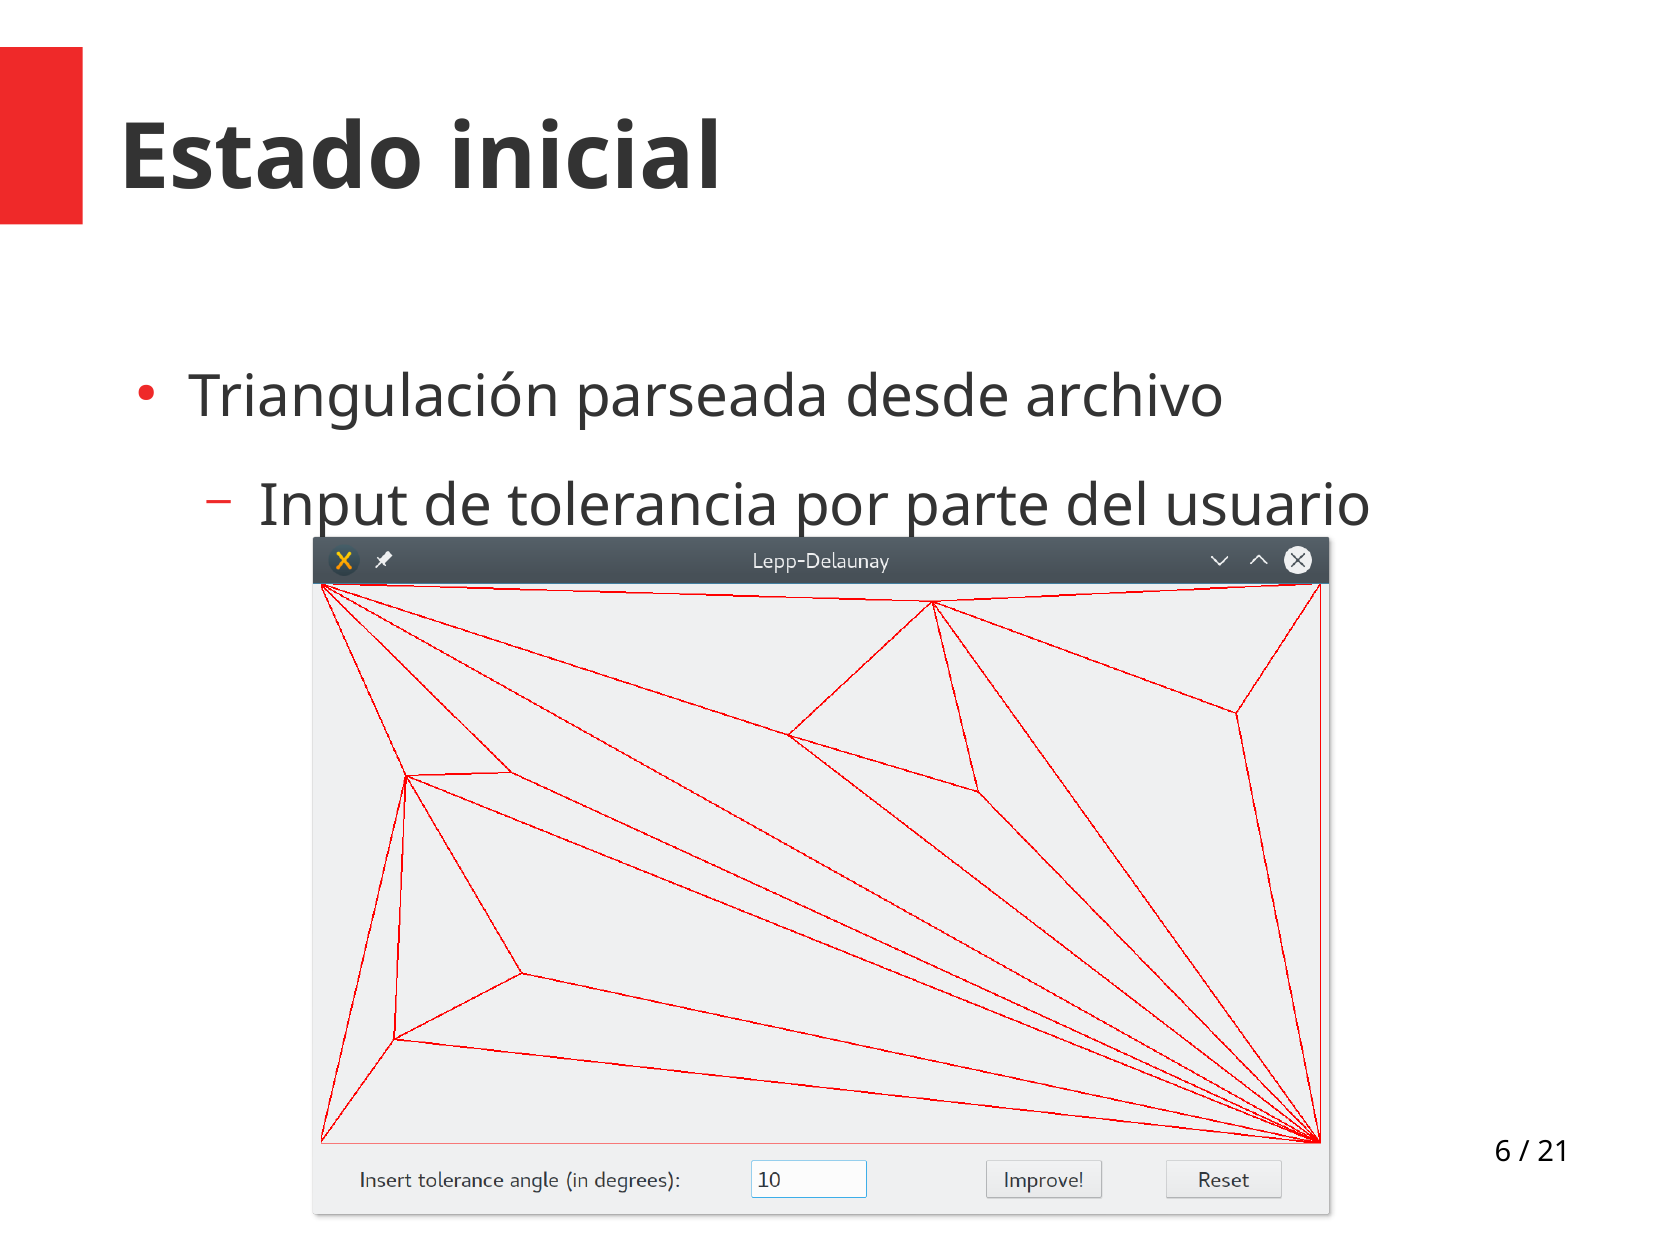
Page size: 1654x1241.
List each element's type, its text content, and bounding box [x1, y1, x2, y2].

picture [307, 531, 1339, 1224]
title Estado inicial [118, 49, 1571, 257]
list Triangulación parseada desde archivo Input de tolerancia por parte del usuario [118, 354, 1536, 1074]
